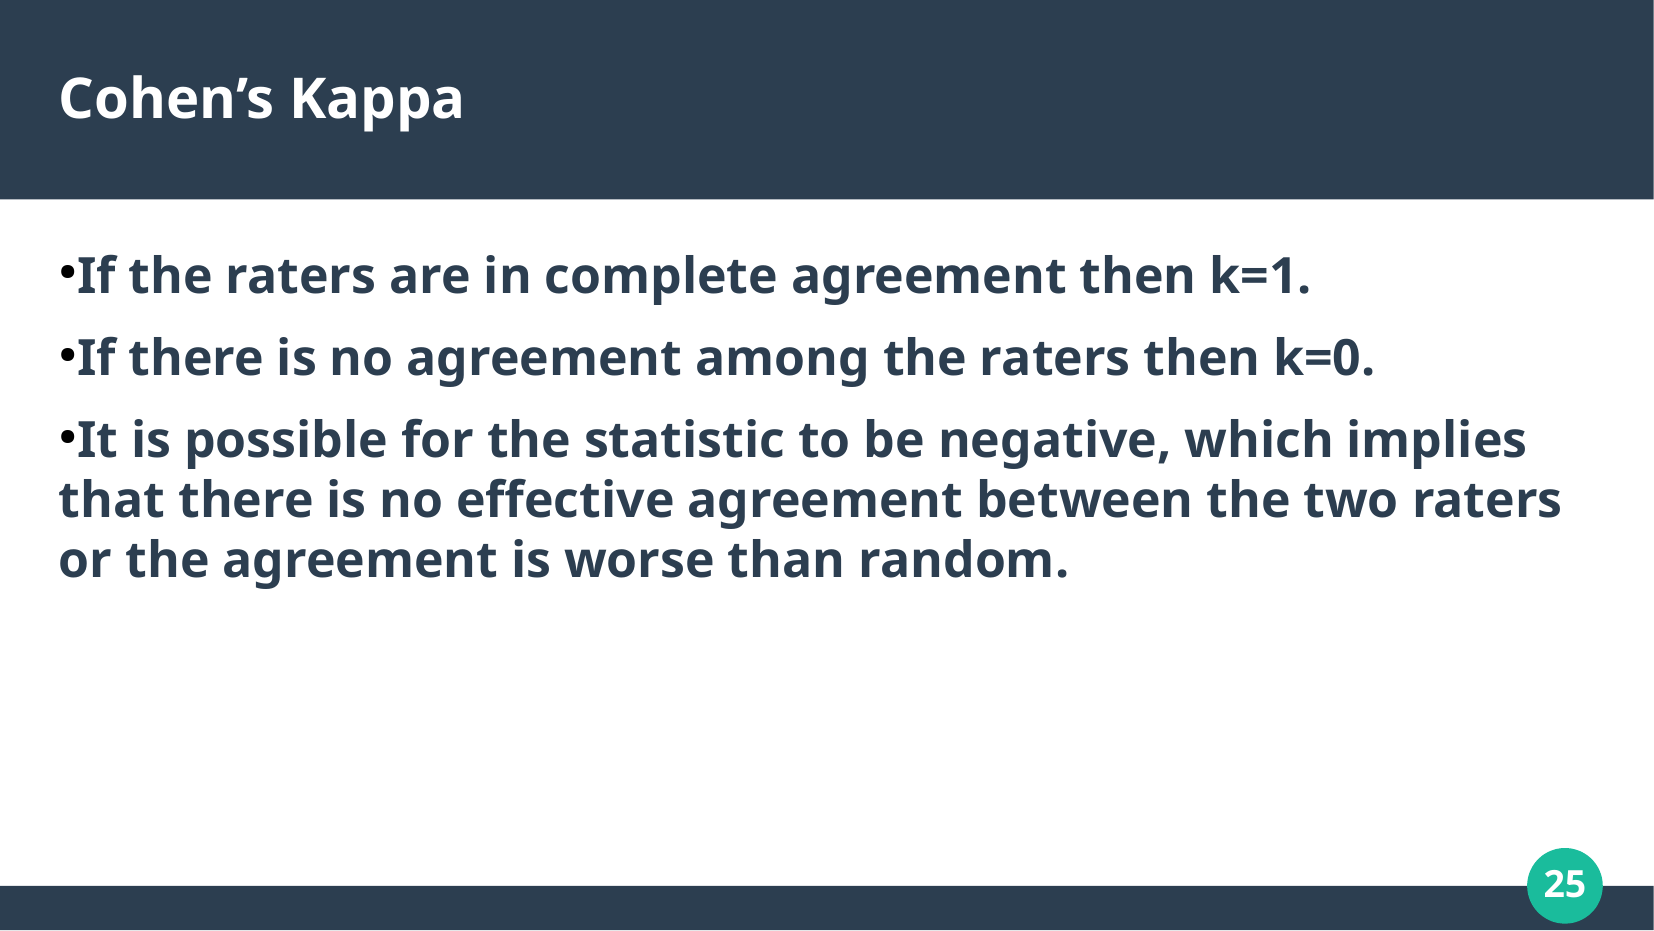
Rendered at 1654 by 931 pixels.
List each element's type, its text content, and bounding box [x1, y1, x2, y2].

list If the raters are in complete agreement then k=1. If there is no agreement among the raters then k=0. It is possible for the statistic to be negative, which implies that there is no effective agreement between the two raters or the agreement is worse than random. [59, 243, 1595, 864]
title Cohen’s Kappa [59, 37, 1595, 155]
